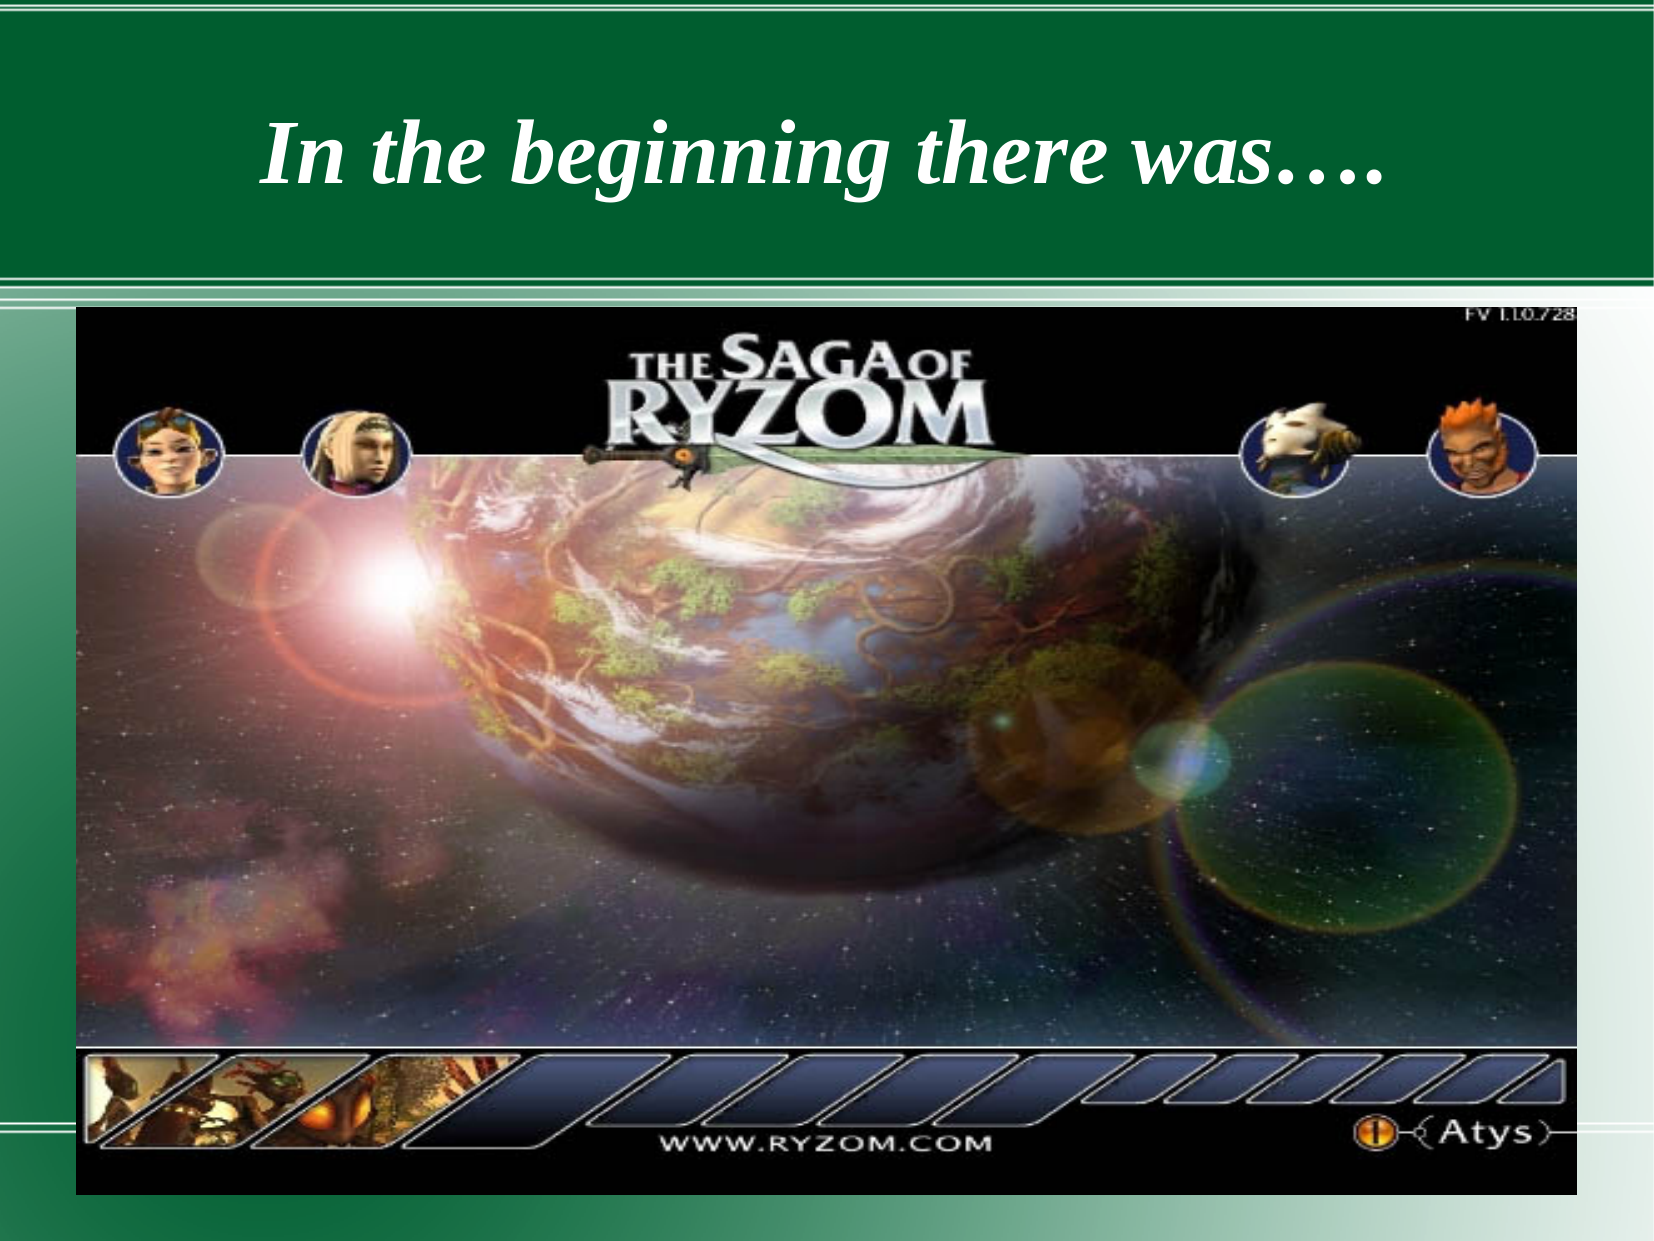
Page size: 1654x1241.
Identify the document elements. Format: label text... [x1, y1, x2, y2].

title In the beginning there was…. [82, 49, 1570, 256]
picture [0, 0, 1654, 1241]
text_box [76, 307, 1577, 1196]
